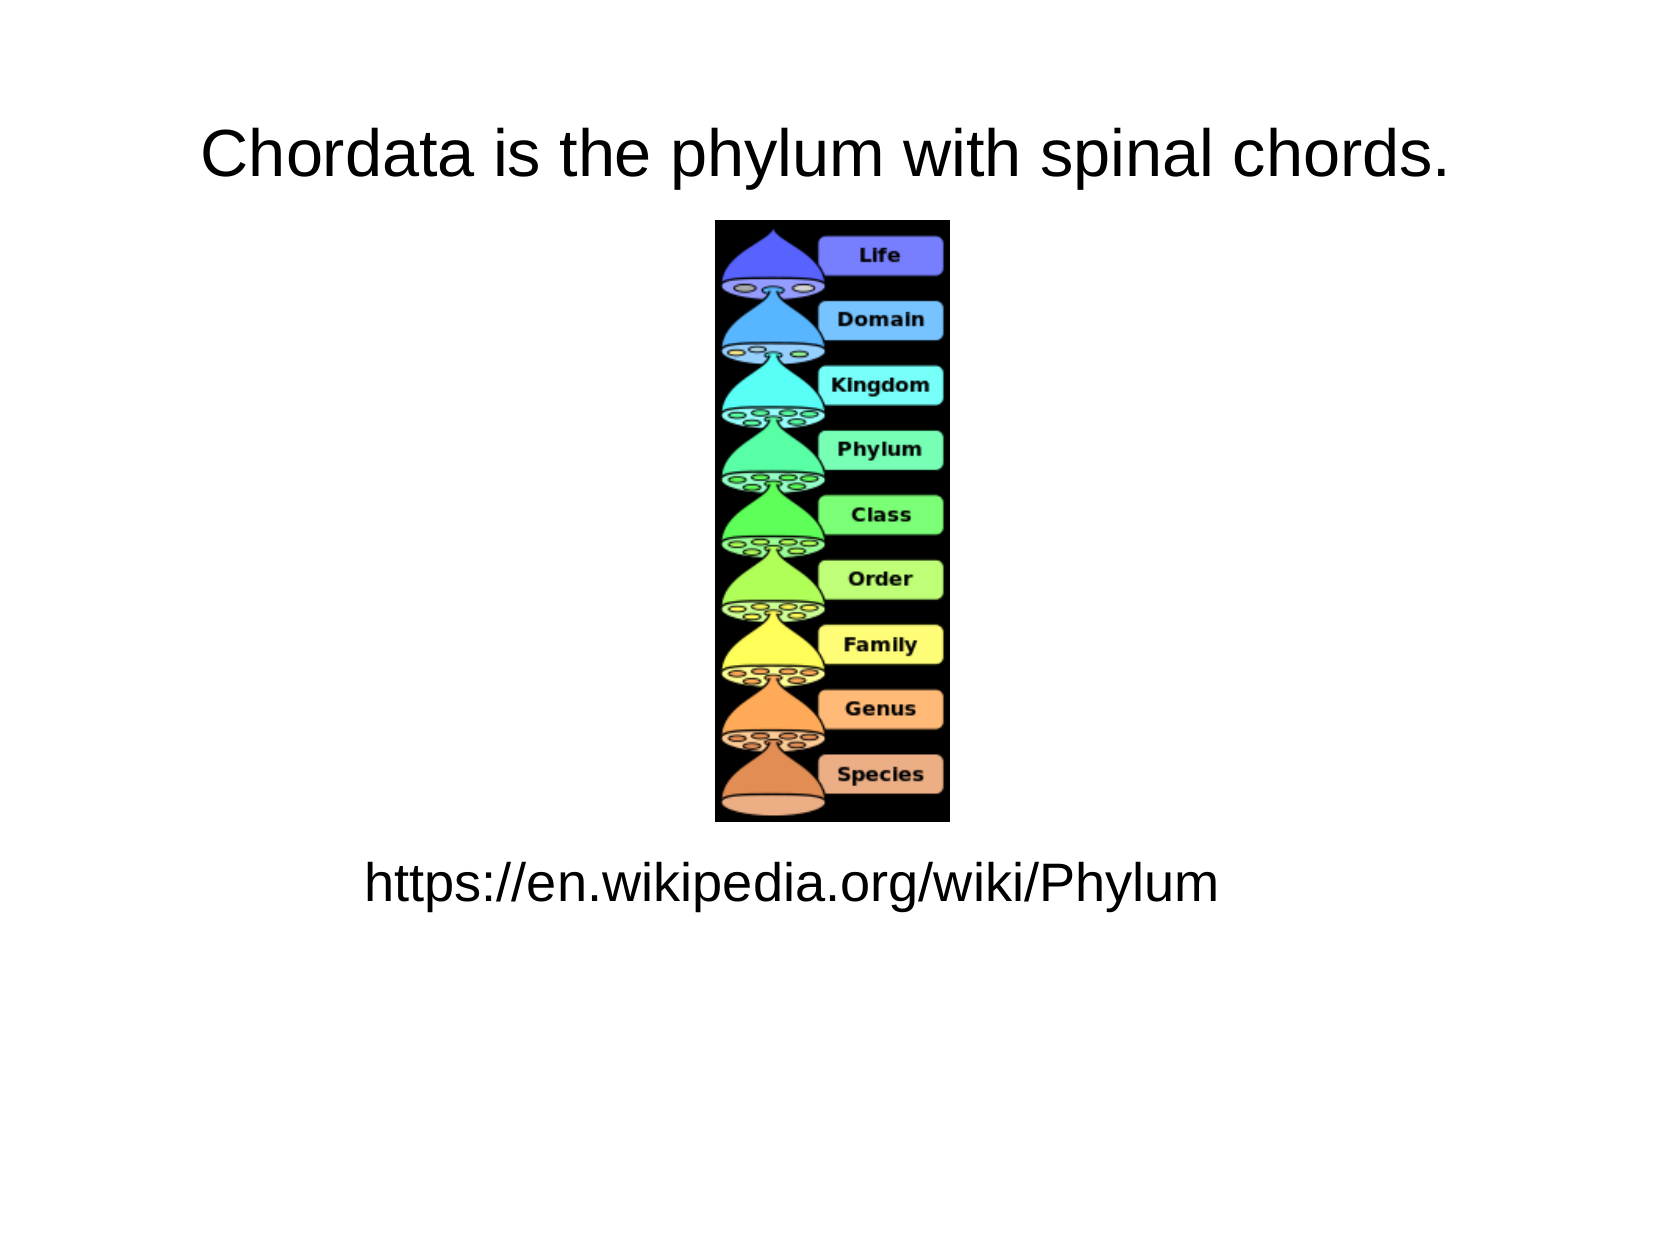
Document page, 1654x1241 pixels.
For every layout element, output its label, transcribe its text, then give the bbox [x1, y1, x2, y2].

title Chordata is the phylum with spinal chords. [82, 49, 1571, 257]
text_box https://en.wikipedia.org/wiki/Phylum [106, 852, 1479, 913]
picture [715, 220, 950, 823]
